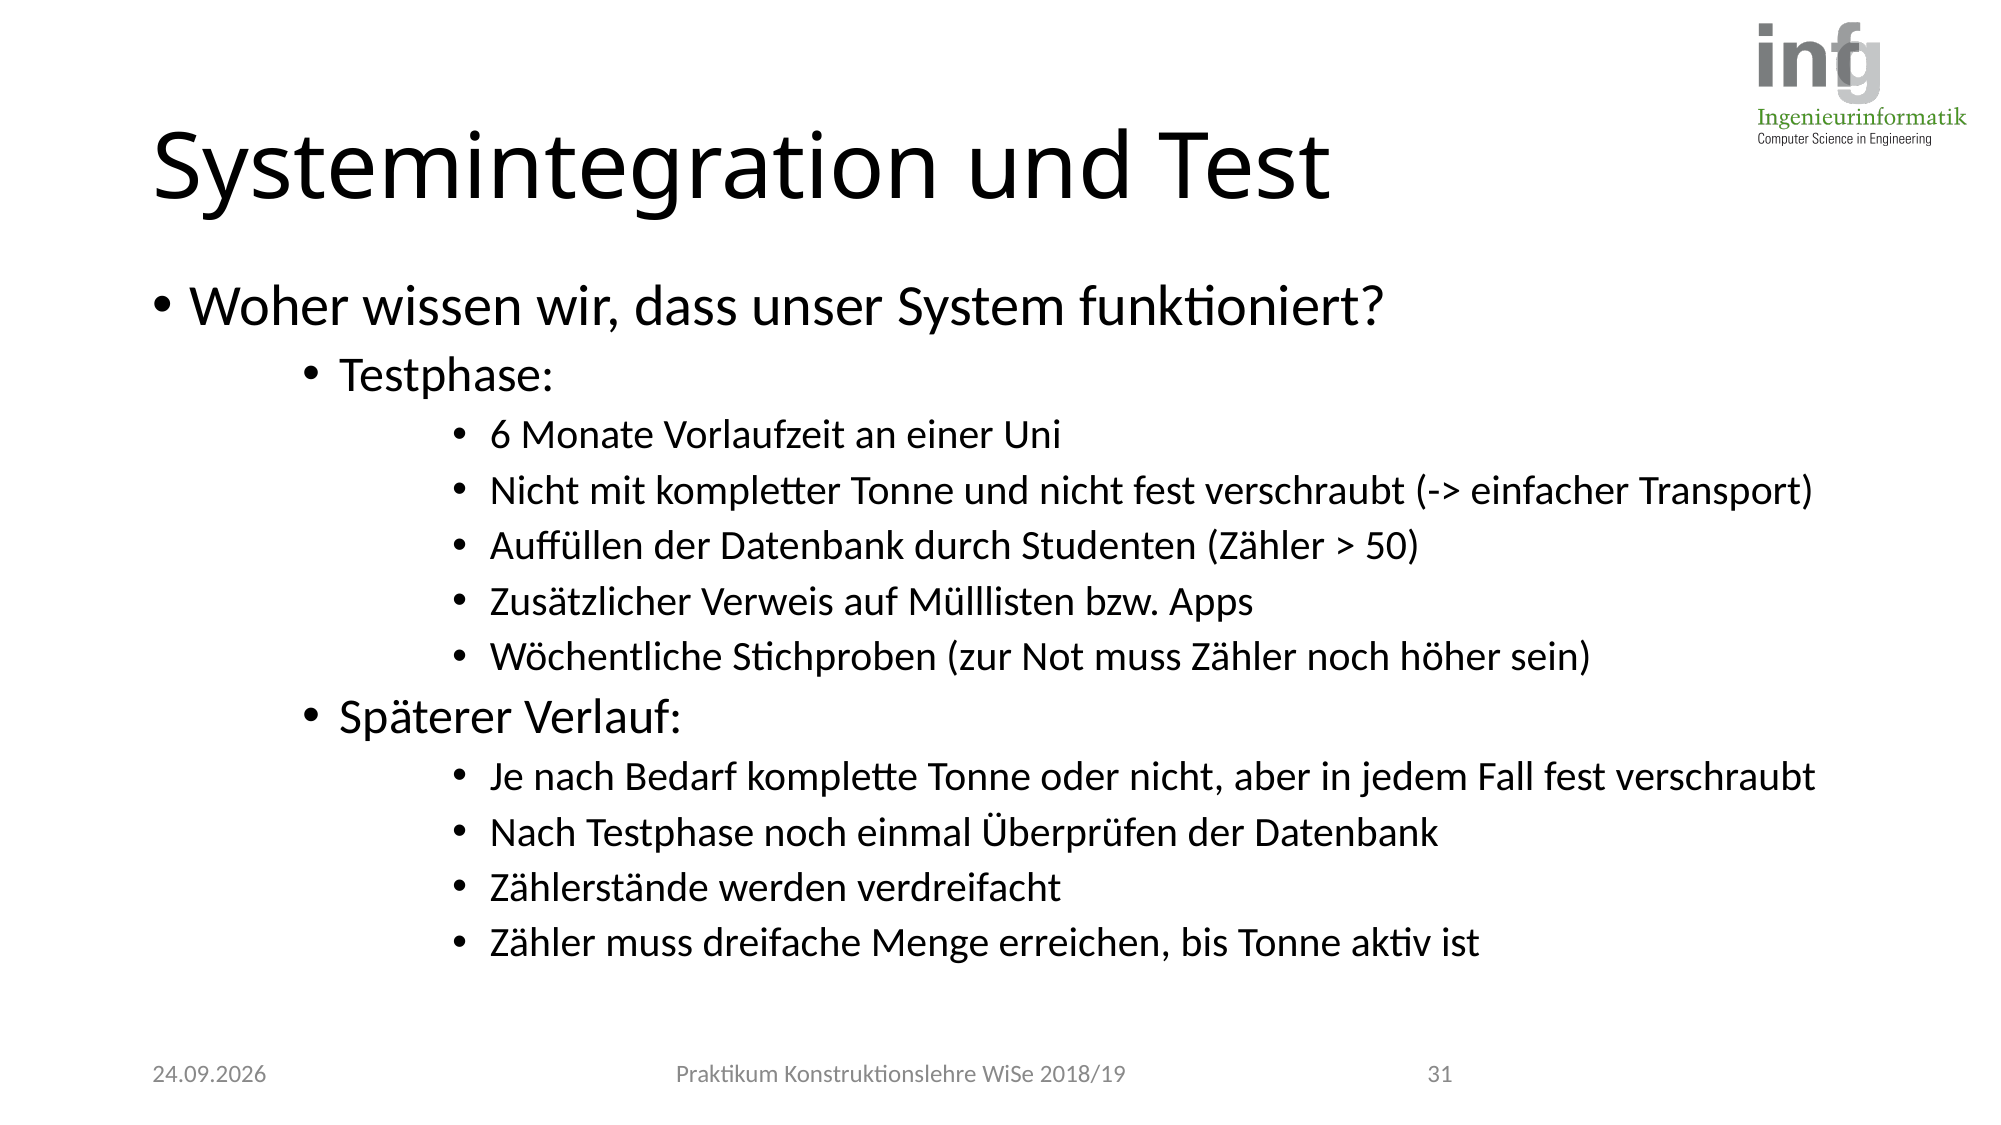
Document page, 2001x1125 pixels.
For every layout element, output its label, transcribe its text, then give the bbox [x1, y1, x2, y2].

text_box 10.01.2019 [137, 1042, 403, 1103]
text_box Praktikum Konstruktionslehre WiSe 2018/19 [403, 1042, 1400, 1103]
list Woher wissen wir, dass unser System funktioniert? Testphase: 6 Monate Vorlaufzeit an einer Uni Nicht mit kompletter Tonne und nicht fest verschraubt (-> einfacher Transport) Auffüllen der Datenbank durch Studenten (Zähler > 50) Zusätzlicher Verweis auf Mülllisten bzw. Apps Wöchentliche Stichproben (zur Not muss Zähler noch höher sein) Späterer Verlauf: Je nach Bedarf komplette Tonne oder nicht, aber in jedem Fall fest verschraubt Nach Testphase noch einmal Überprüfen der Datenbank Zählerstände werden verdreifacht Zähler muss dreifache Menge erreichen, bis Tonne aktiv ist [137, 267, 1863, 1064]
text_box 31 [1412, 1042, 1863, 1103]
title Systemintegration und Test [137, 59, 1863, 267]
